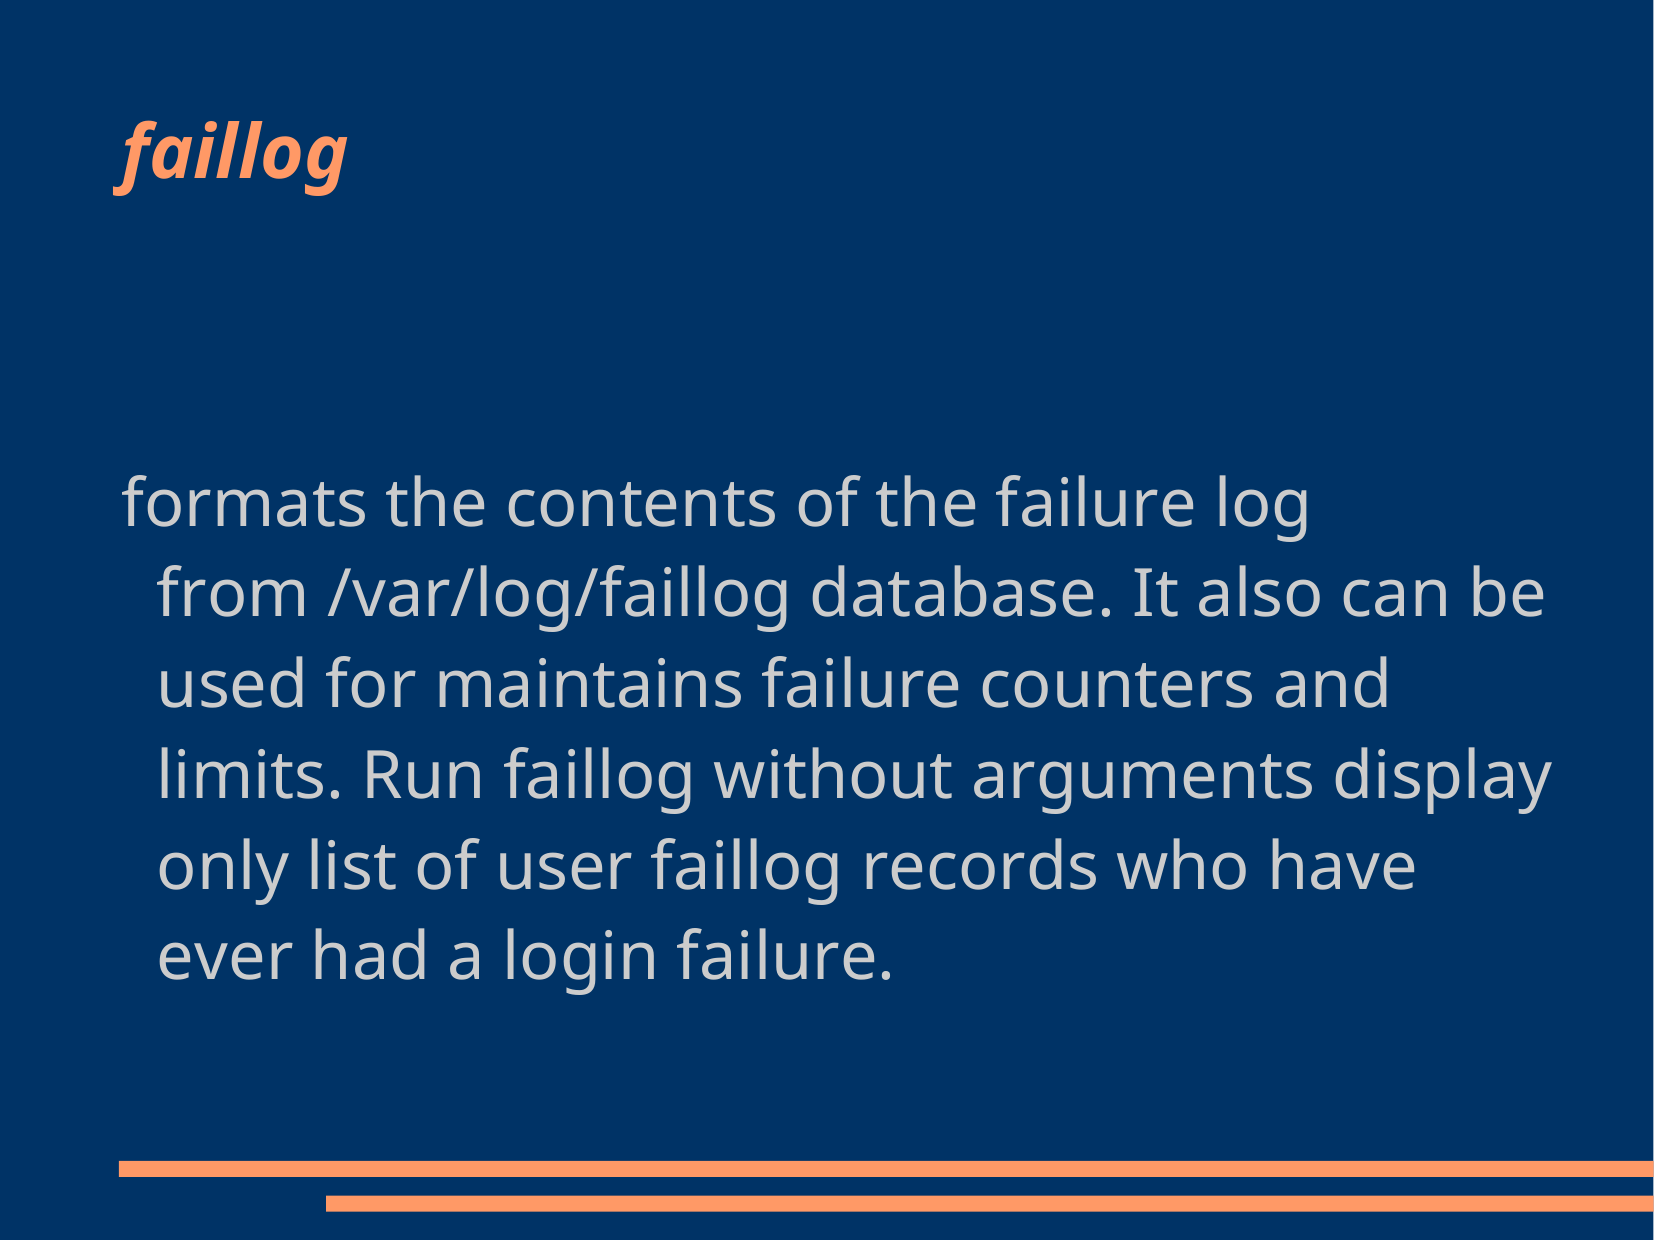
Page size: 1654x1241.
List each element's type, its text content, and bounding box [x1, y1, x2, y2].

title faillog [121, 46, 1534, 254]
subtitle formats the contents of the failure log from /var/log/faillog database. It also can be used for maintains failure counters and limits. Run faillog without arguments display only list of user faillog records who have ever had a login failure. [121, 322, 1561, 1133]
